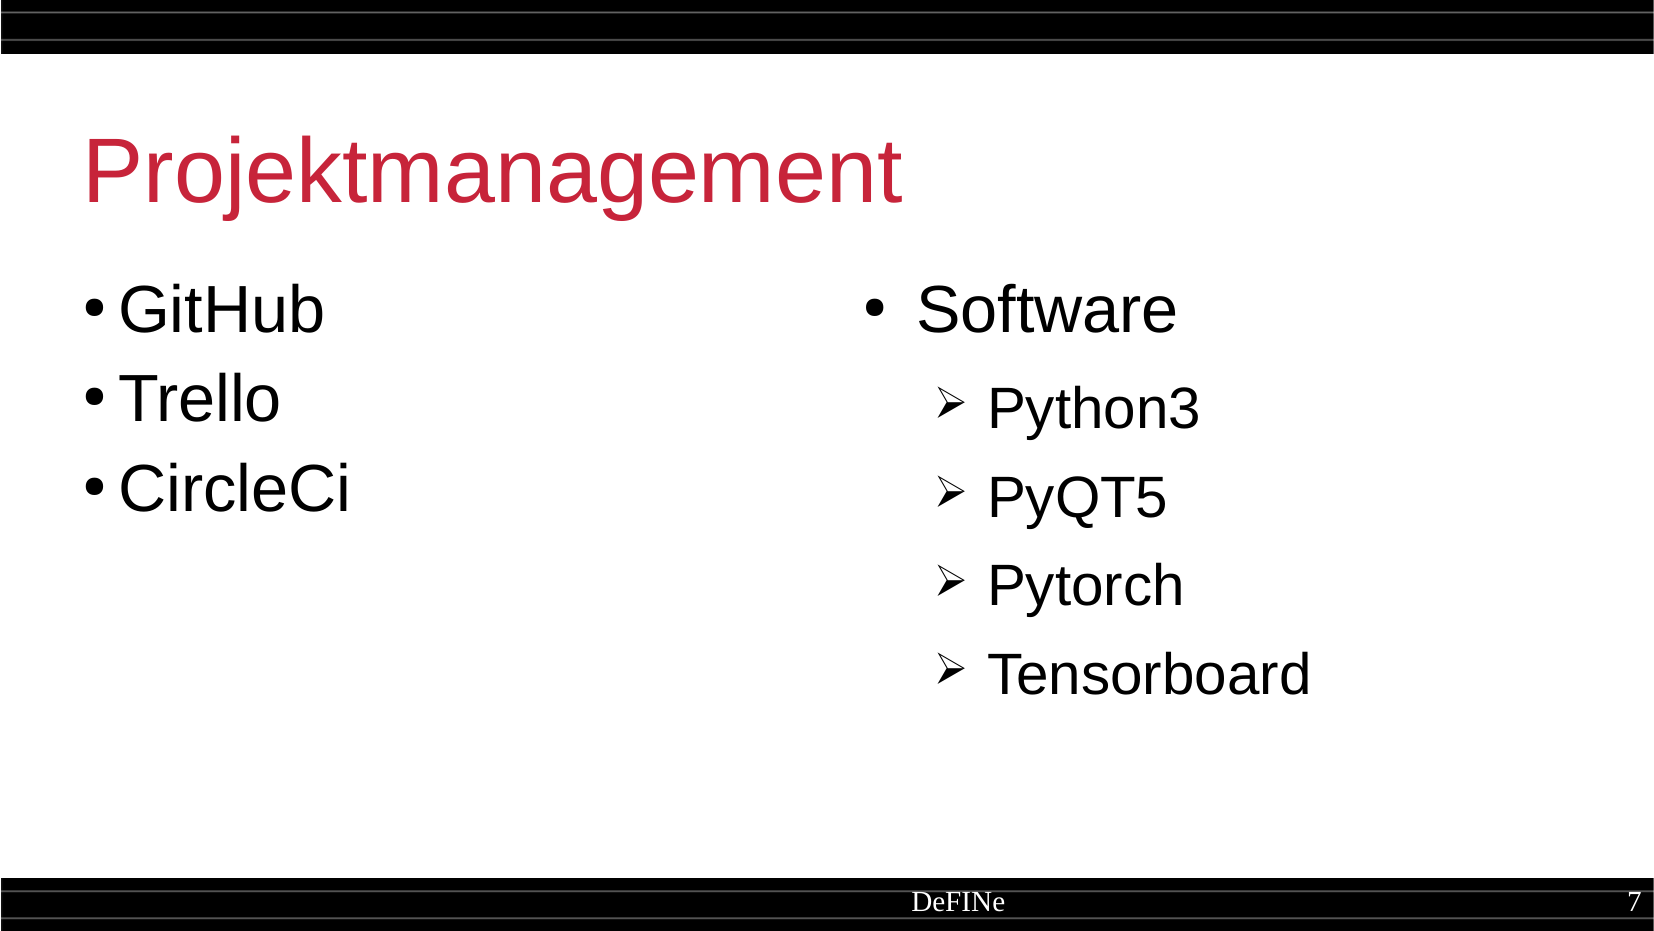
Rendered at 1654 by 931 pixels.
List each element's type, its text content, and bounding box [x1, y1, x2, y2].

list GitHub Trello CircleCi [82, 271, 809, 758]
picture [1, 0, 1654, 54]
list Software Python3 PyQT5 Pytorch Tensorboard [845, 271, 1572, 758]
picture [1, 878, 1654, 931]
title Projektmanagement [82, 92, 1571, 249]
